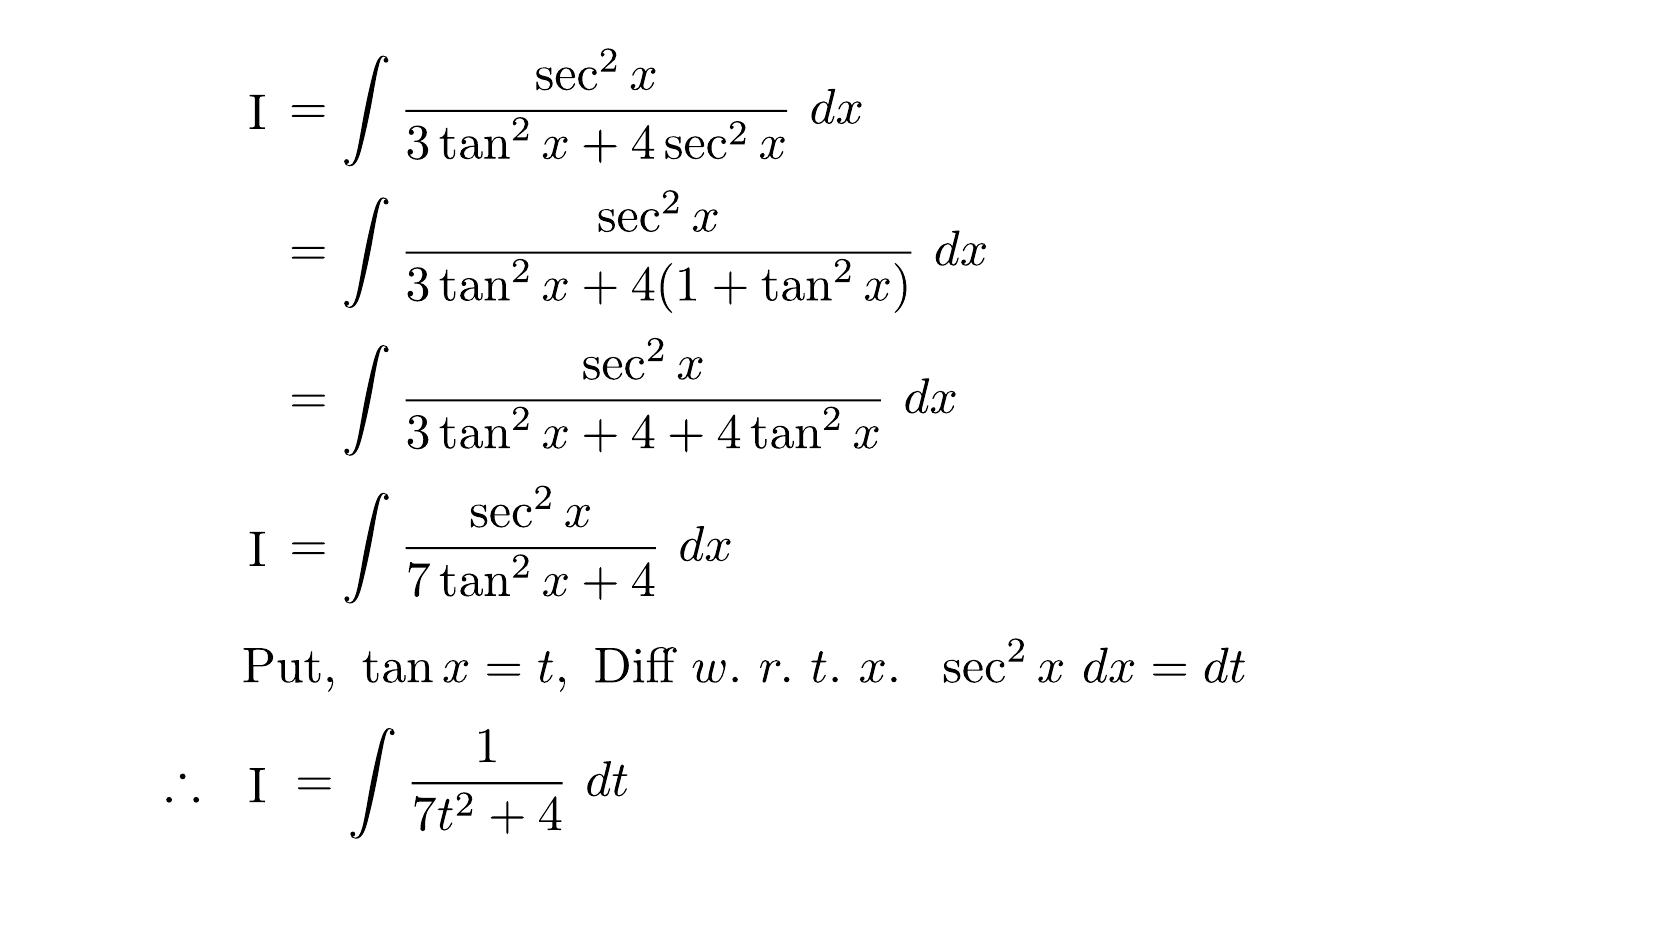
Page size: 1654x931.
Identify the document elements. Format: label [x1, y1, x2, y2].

text_box [249, 94, 265, 129]
text_box [166, 773, 200, 803]
text_box [297, 727, 628, 839]
text_box [249, 768, 265, 803]
text_box [291, 48, 862, 167]
text_box [291, 190, 987, 313]
text_box [291, 337, 956, 456]
text_box [291, 485, 731, 604]
text_box [243, 638, 1246, 692]
title [47, 36, 1607, 898]
text_box [249, 531, 265, 566]
